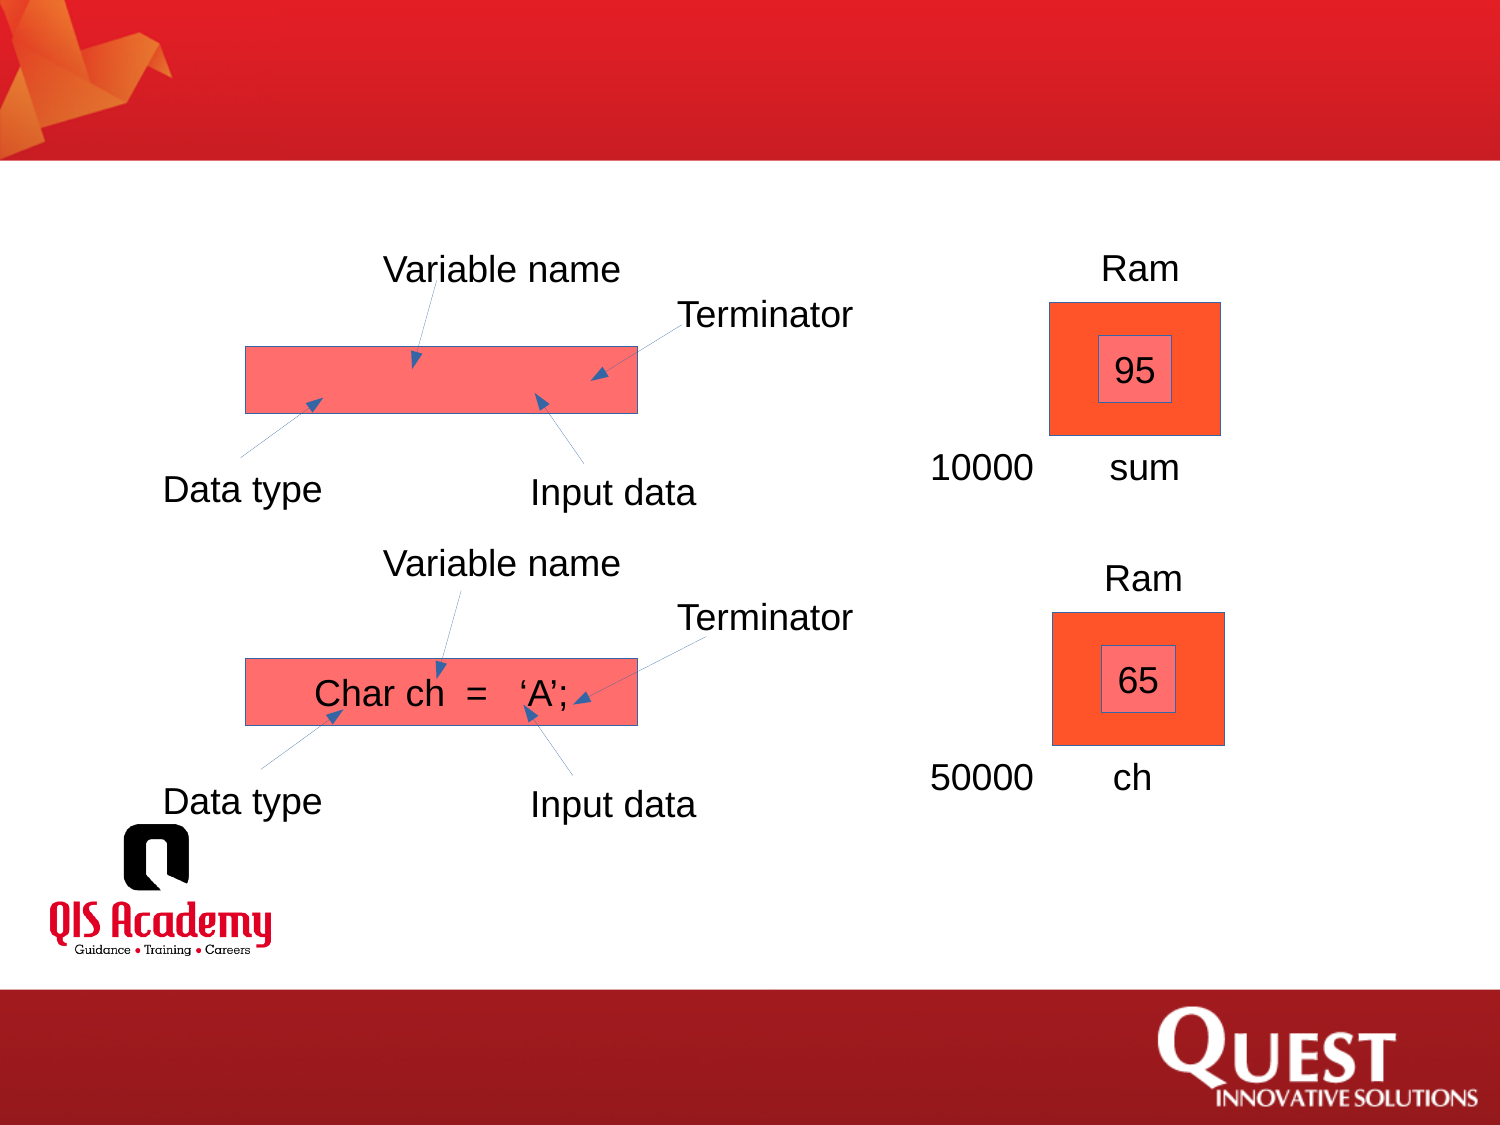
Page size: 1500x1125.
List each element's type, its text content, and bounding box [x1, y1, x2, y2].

text_box Terminator [662, 585, 886, 691]
text_box 65 [1101, 651, 1176, 713]
text_box 10000 [915, 435, 1050, 541]
text_box sum [1094, 435, 1267, 496]
text_box ch [1098, 745, 1270, 806]
text_box [1049, 302, 1221, 436]
text_box Variable name [368, 531, 650, 655]
text_box 50000 [915, 745, 1053, 851]
text_box 95 [1098, 342, 1172, 403]
text_box Input data [515, 461, 739, 566]
text_box Data type [147, 769, 344, 857]
text_box Variable name [368, 237, 650, 343]
text_box Ram [1086, 236, 1211, 342]
text_box Int sum = 95; [245, 346, 638, 414]
text_box Input data [515, 772, 739, 878]
text_box [1052, 612, 1225, 746]
text_box Ram [1089, 546, 1211, 651]
text_box Data type [147, 457, 344, 545]
text_box Terminator [662, 282, 886, 387]
text_box Char ch = ‘A’; [245, 658, 638, 726]
